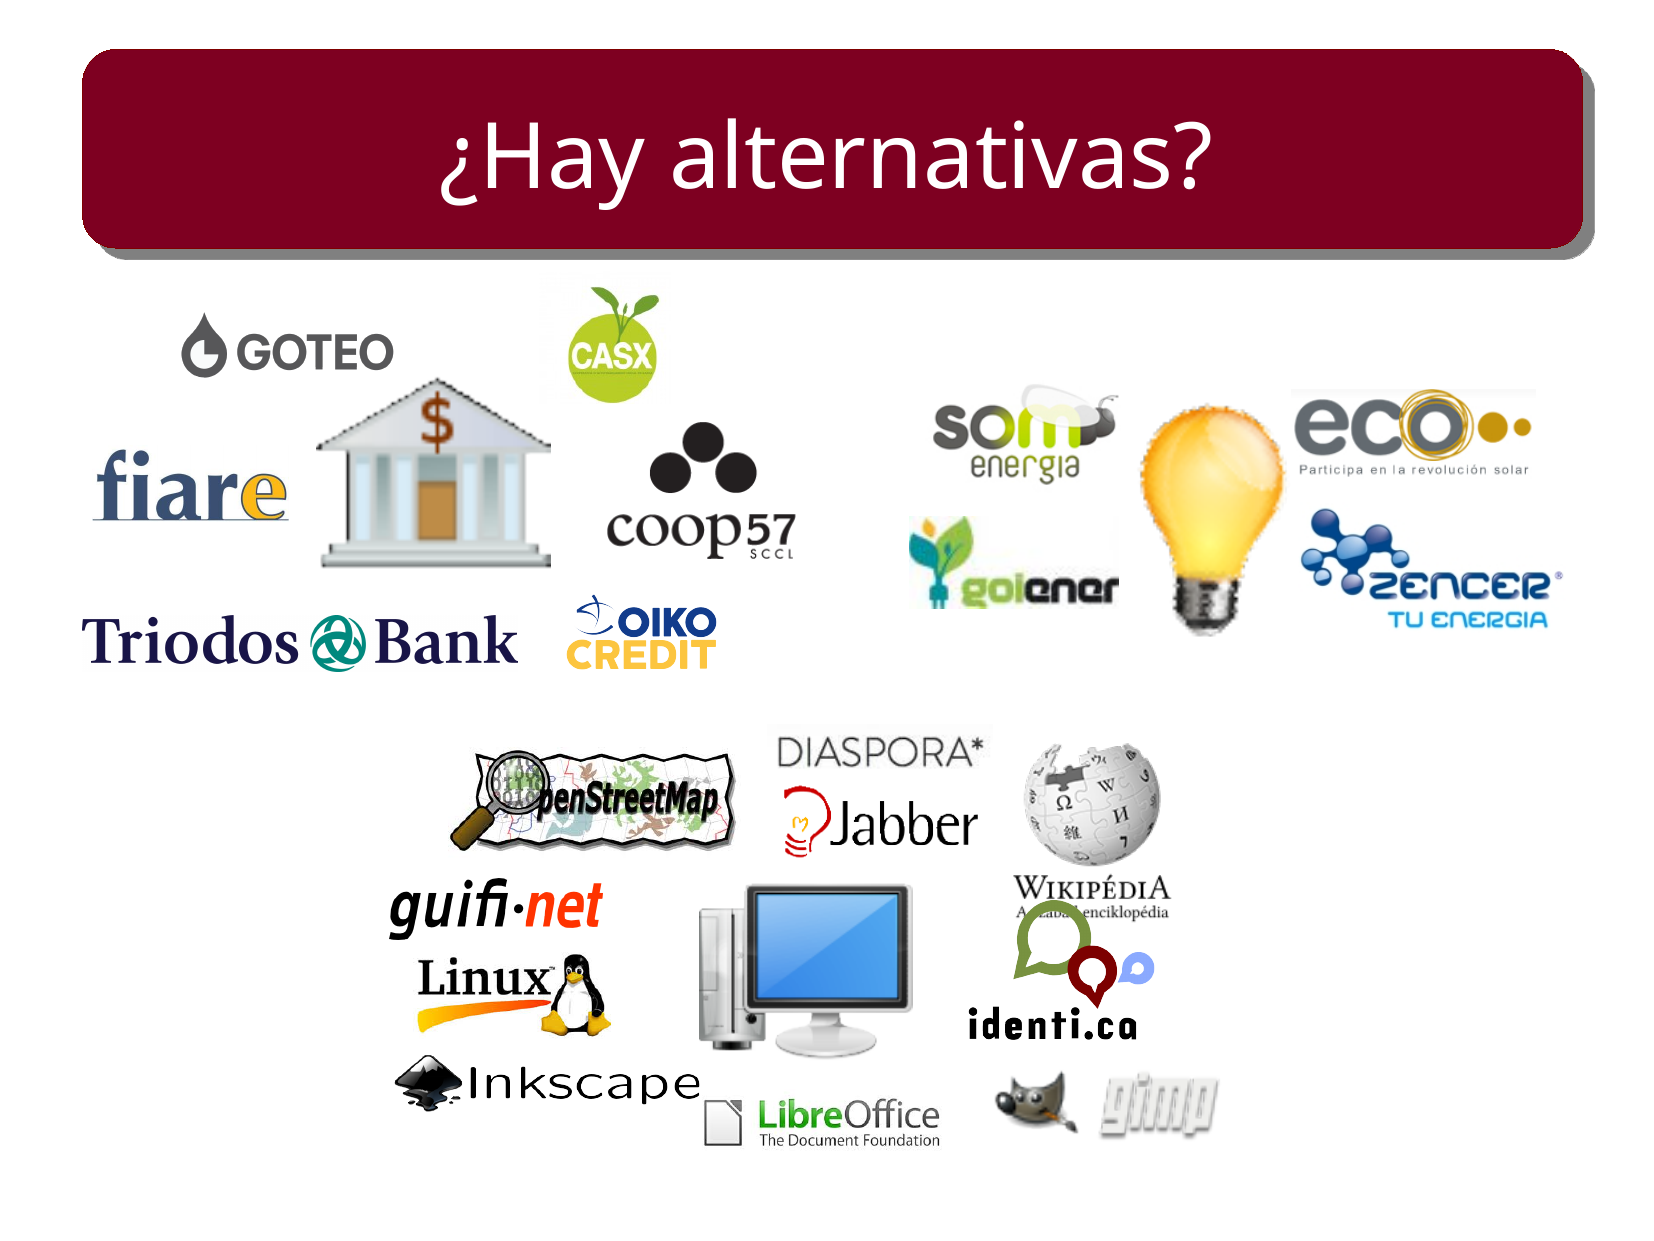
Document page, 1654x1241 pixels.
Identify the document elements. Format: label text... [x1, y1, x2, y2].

title ¿Hay alternativas? [82, 49, 1571, 257]
picture [92, 445, 289, 522]
picture [82, 615, 518, 672]
picture [600, 415, 804, 567]
picture [897, 366, 1571, 656]
picture [980, 1053, 1241, 1158]
picture [968, 724, 1182, 1040]
picture [448, 724, 993, 864]
picture [564, 592, 721, 674]
picture [389, 868, 957, 1166]
picture [174, 271, 671, 593]
